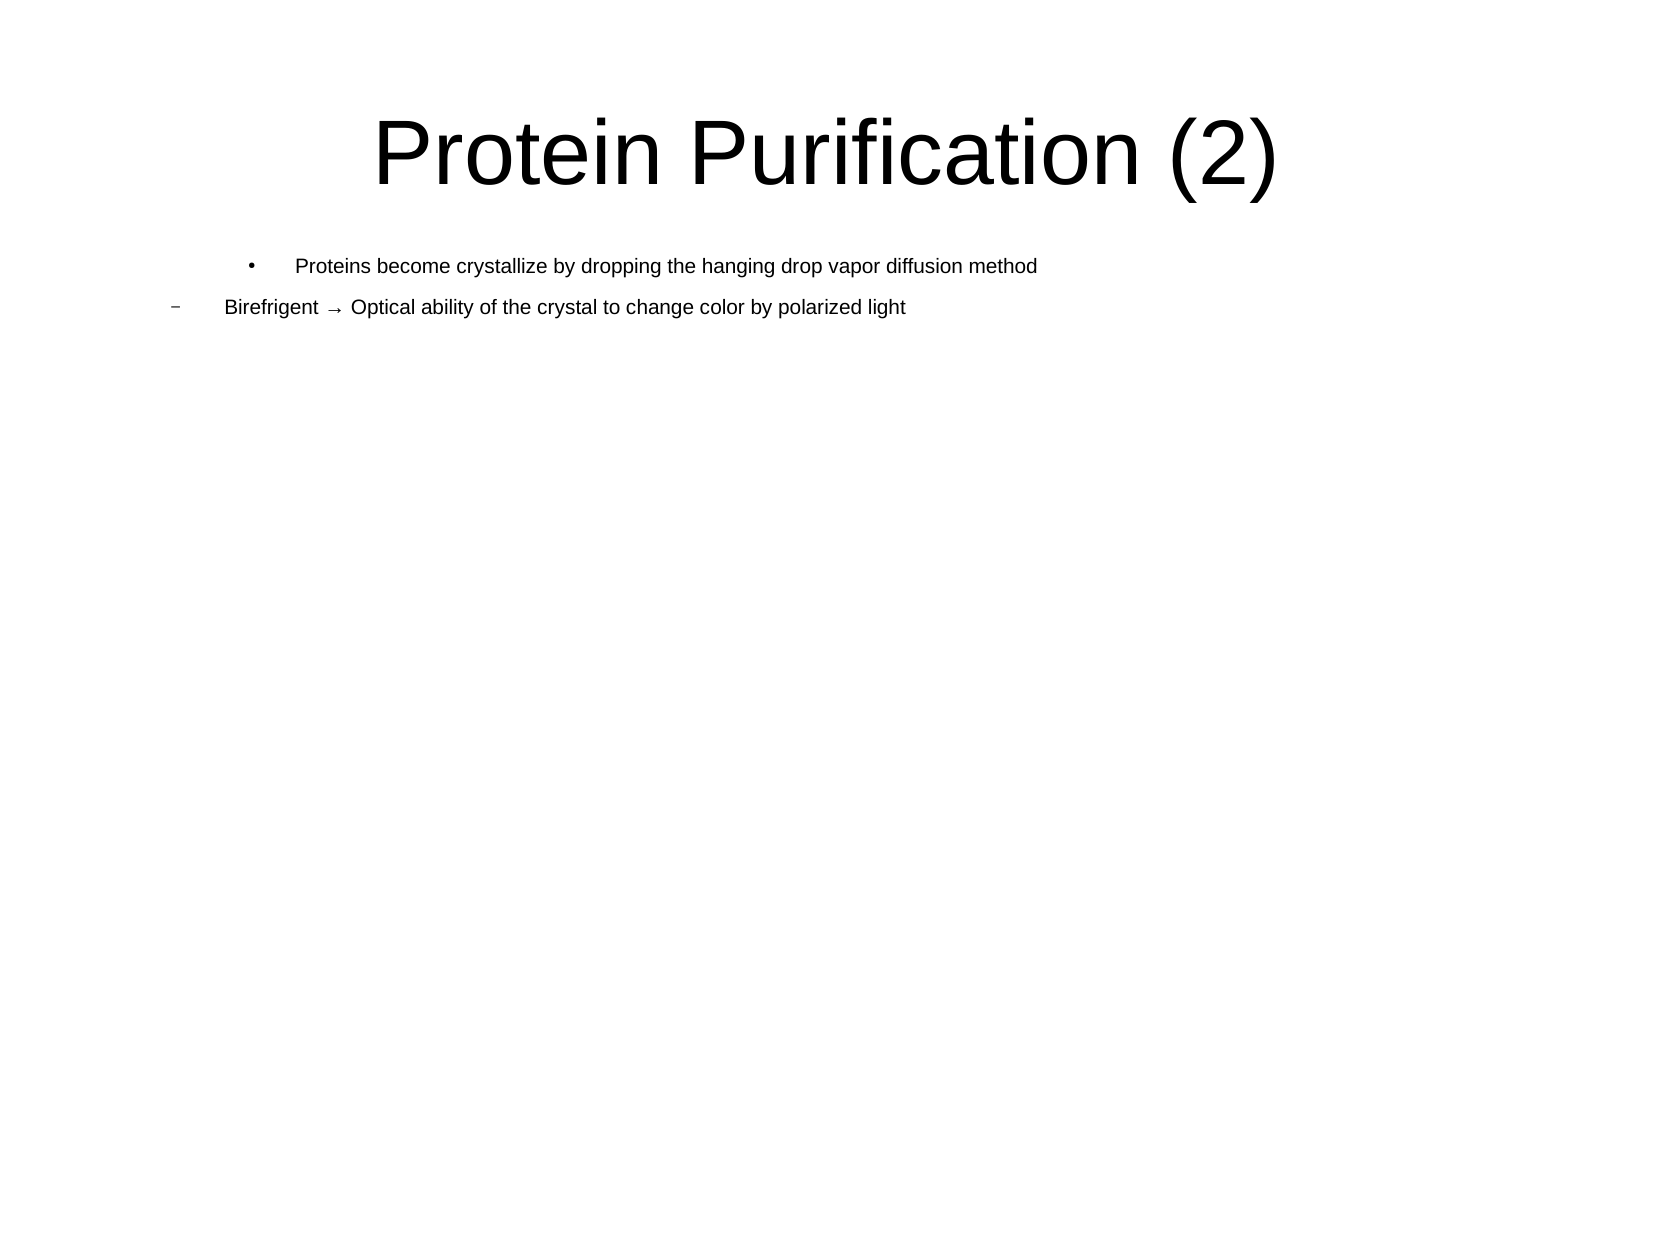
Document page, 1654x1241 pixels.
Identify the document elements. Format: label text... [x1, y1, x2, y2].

title Protein Purification (2) [82, 49, 1571, 255]
list Proteins become crystallize by dropping the hanging drop vapor diffusion method Birefrigent → Optical ability of the crystal to change color by polarized light [82, 255, 1571, 1231]
